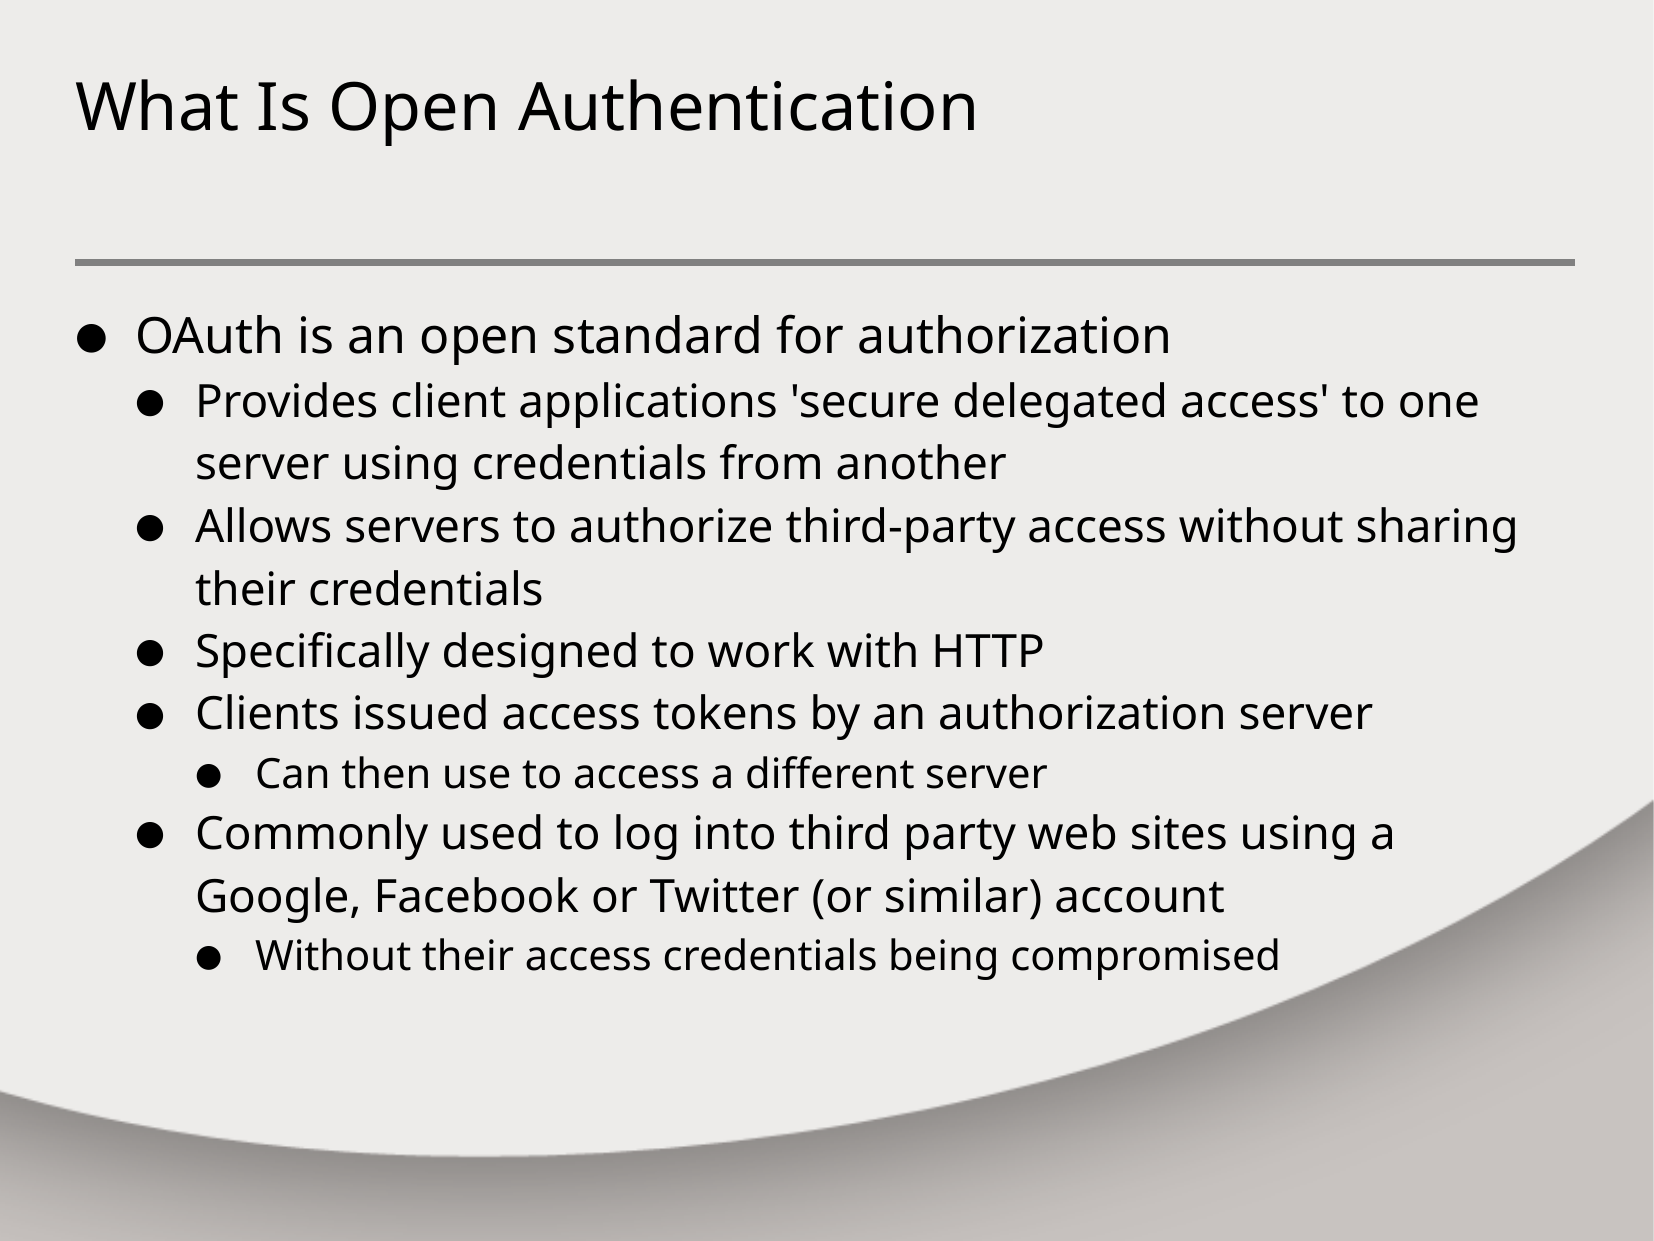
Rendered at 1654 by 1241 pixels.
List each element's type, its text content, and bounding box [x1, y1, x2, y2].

title What Is Open Authentication [75, 75, 1576, 226]
list OAuth is an open standard for authorization Provides client applications 'secure delegated access' to one server using credentials from another Allows servers to authorize third-party access without sharing their credentials Specifically designed to work with HTTP Clients issued access tokens by an authorization server Can then use to access a different server Commonly used to log into third party web sites using a Google, Facebook or Twitter (or similar) account Without their access credentials being compromised [75, 300, 1576, 1163]
picture [0, 0, 1654, 1241]
